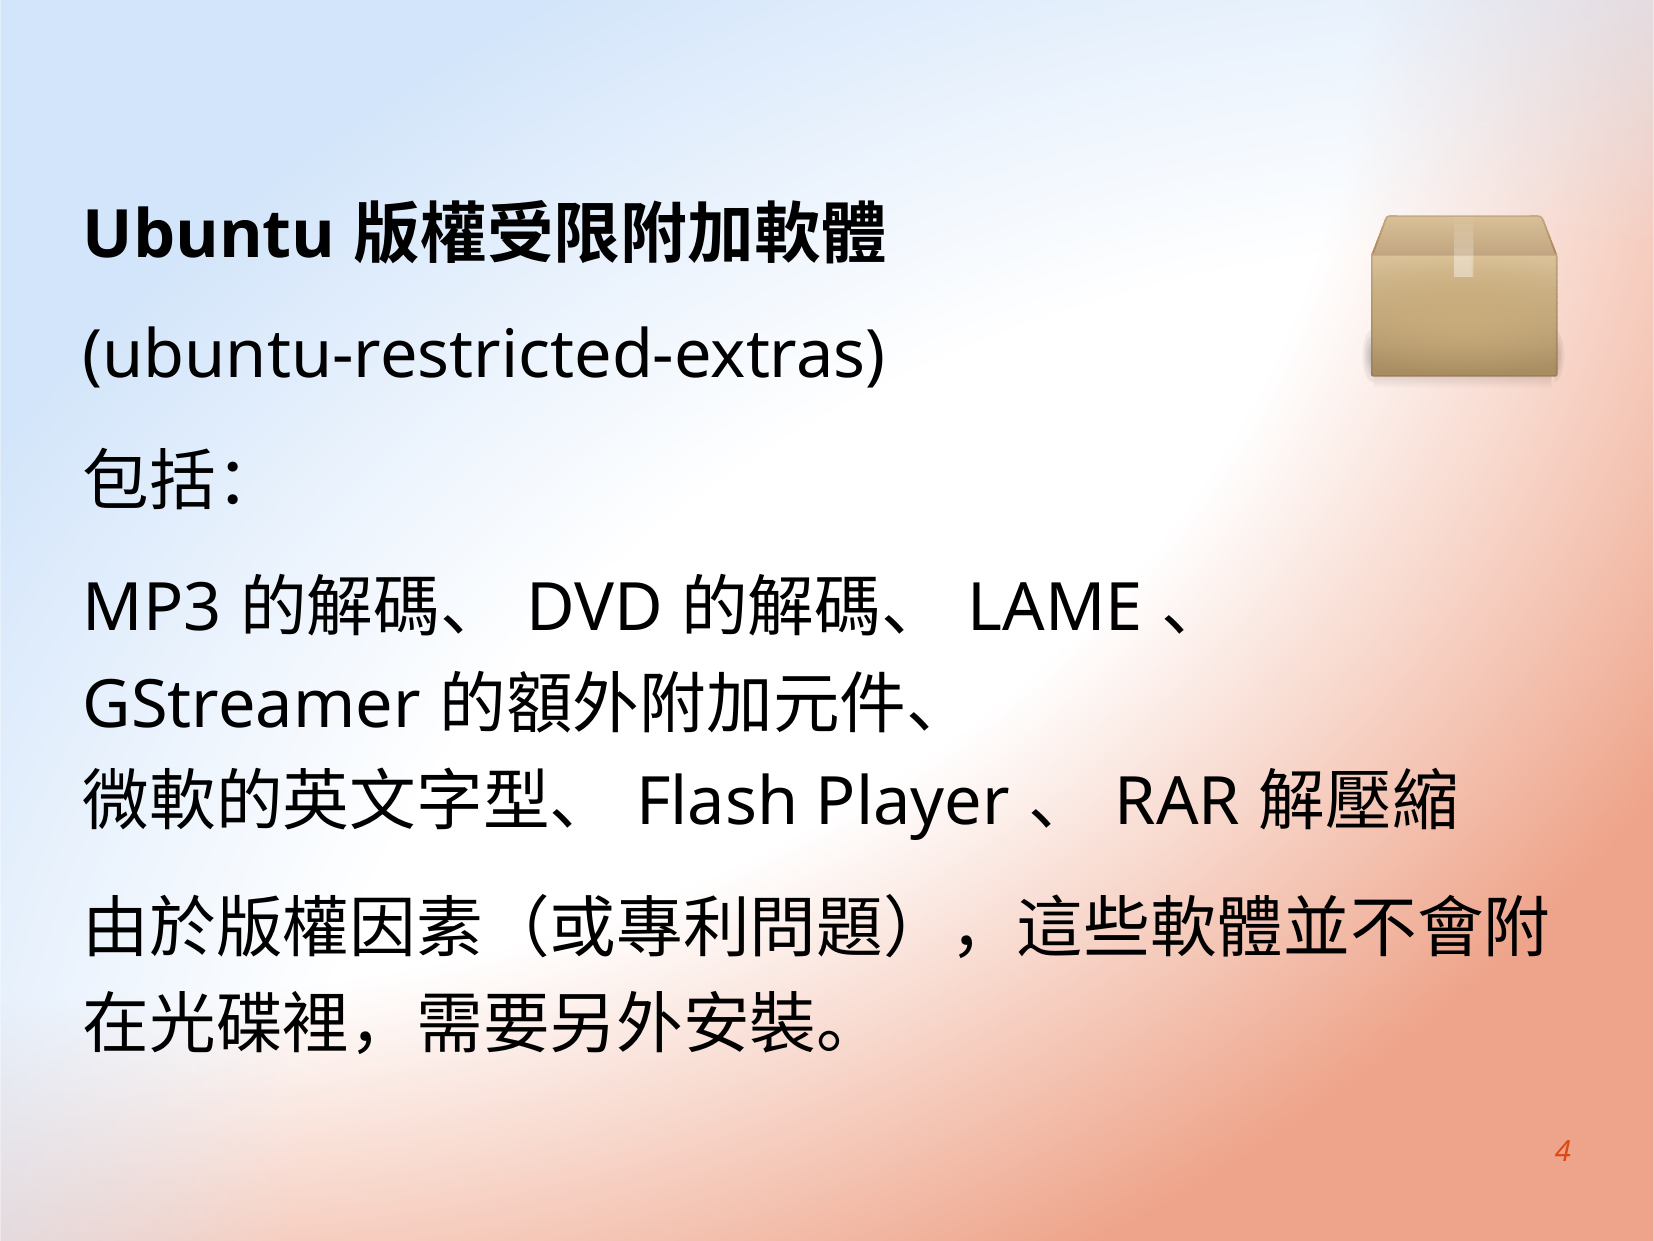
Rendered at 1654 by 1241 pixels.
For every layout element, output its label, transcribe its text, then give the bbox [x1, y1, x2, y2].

picture [0, 0, 1654, 1241]
list Ubuntu版權受限附加軟體 (ubuntu-restricted-extras) 包括： MP3的解碼、DVD的解碼、LAME、 GStreamer的額外附加元件、 微軟的英文字型、Flash Player、RAR解壓縮 由於版權因素（或專利問題），這些軟體並不會附在光碟裡，需要另外安裝。 [82, 180, 1571, 1201]
